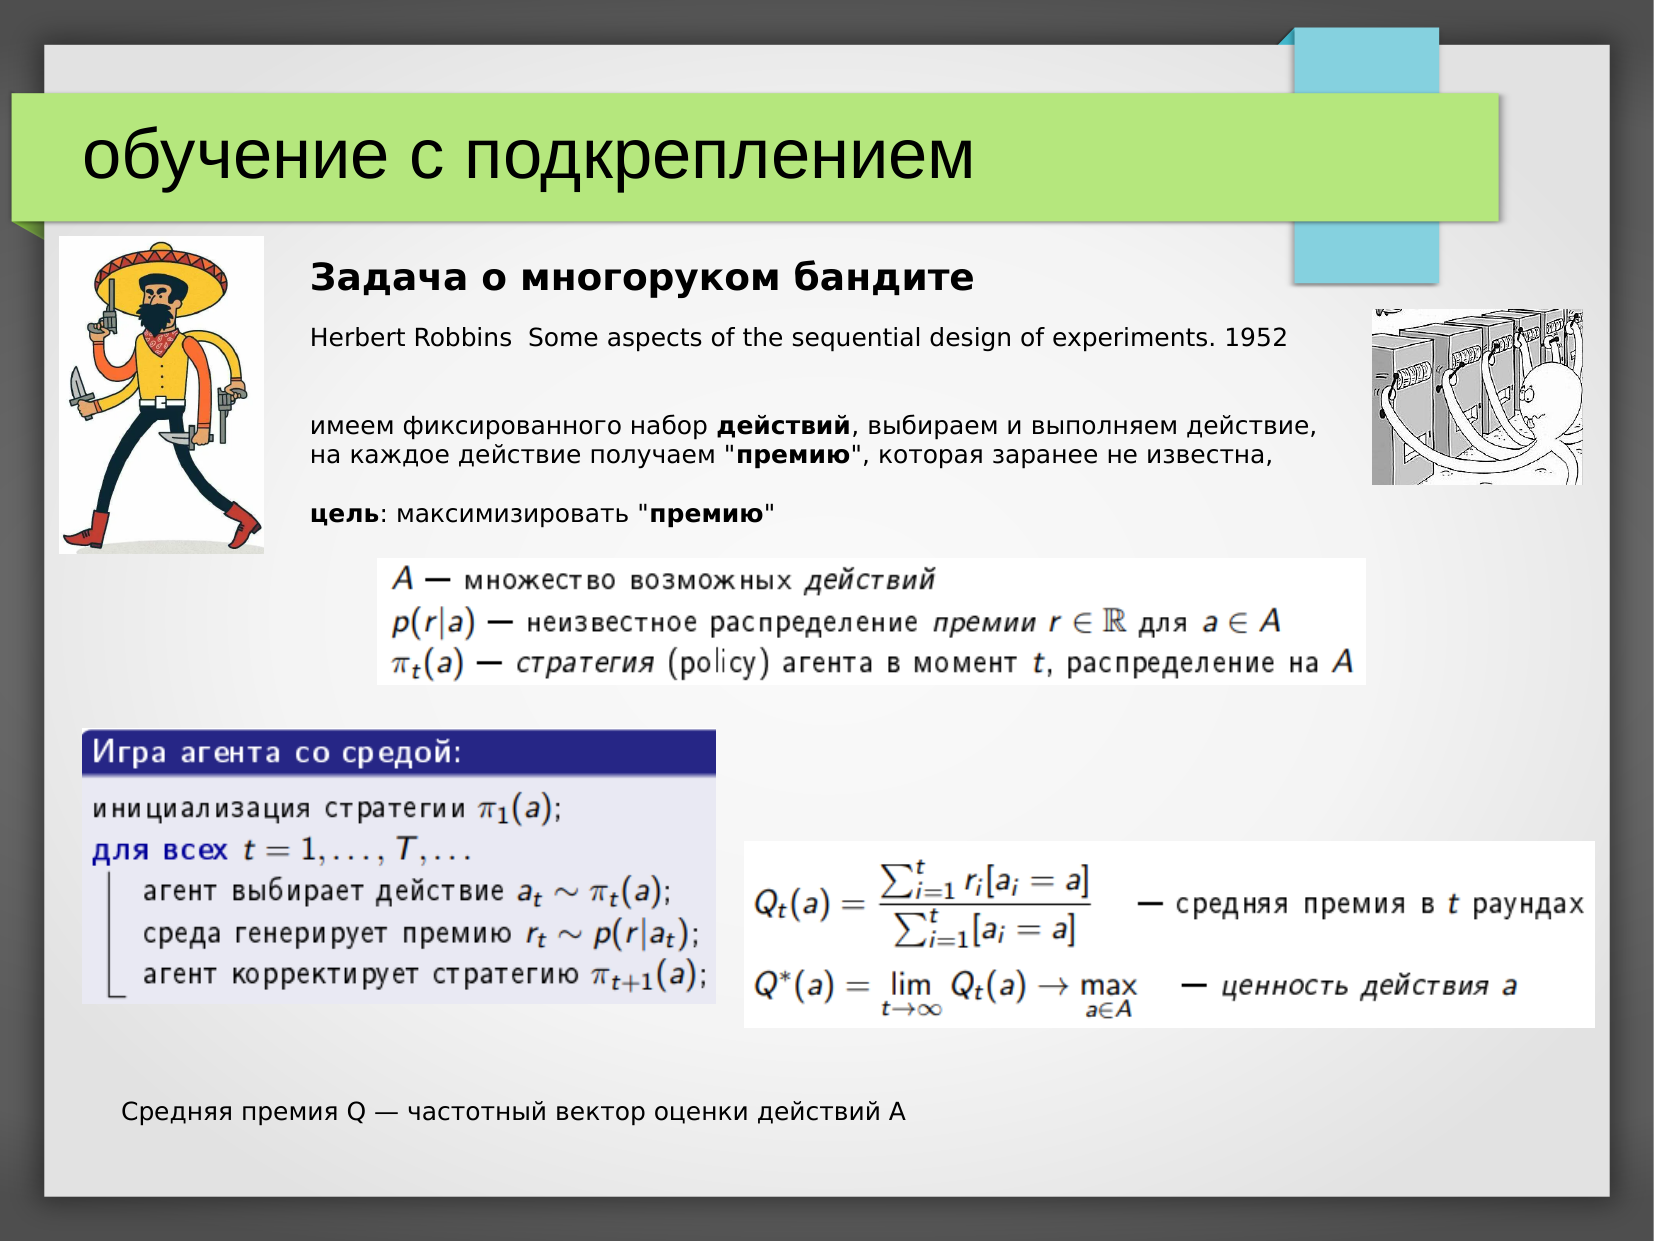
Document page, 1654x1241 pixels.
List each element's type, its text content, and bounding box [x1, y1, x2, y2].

title обучение с подкреплением [82, 94, 1264, 213]
picture [0, 0, 1654, 1241]
text_box Задача о многоруком бандите Herbert Robbins Some aspects of the sequential design of experiments. 1952 имеем фиксированного набор действий, выбираем и выполняем действие, на каждое действие получаем "премию", которая заранее не известна, цель: максимизировать "премию" [295, 248, 1406, 560]
text_box Cредняя премия Q — частотный вектор оценки действий A [106, 1089, 993, 1134]
